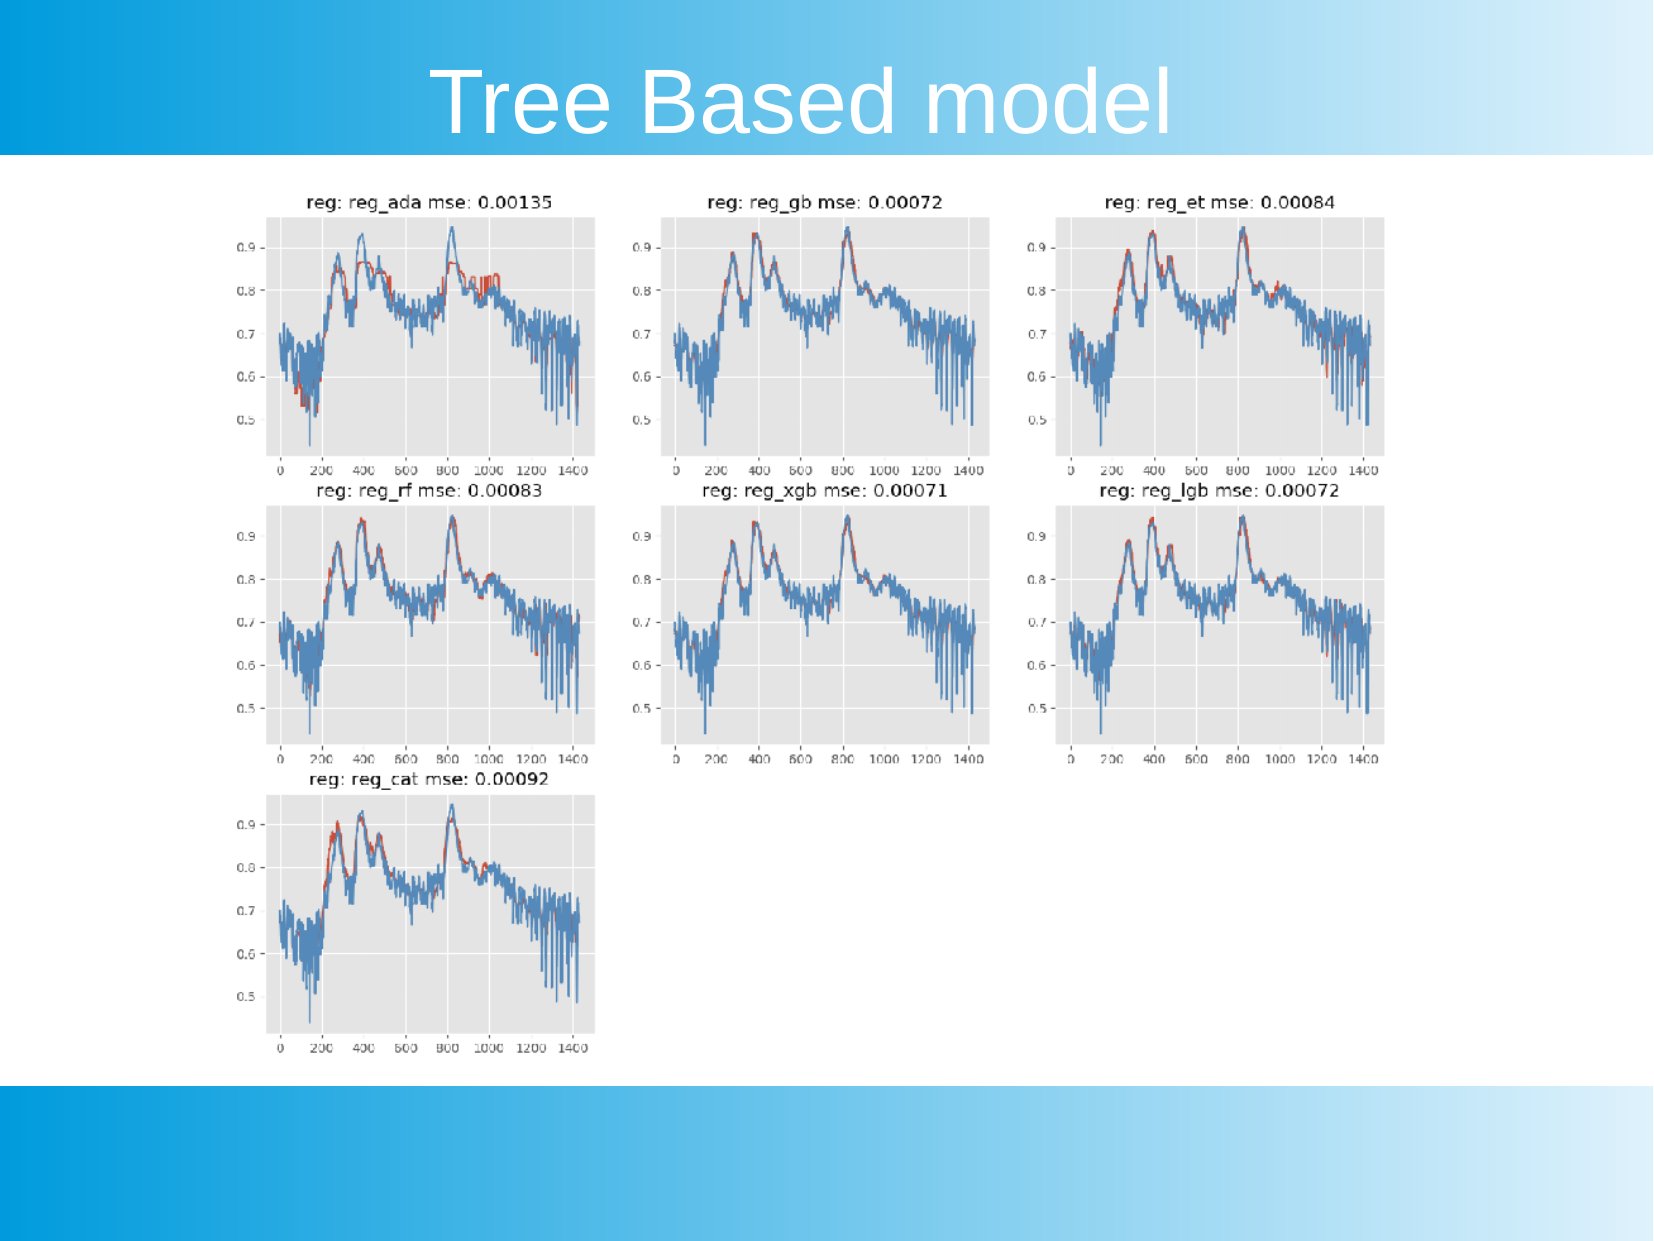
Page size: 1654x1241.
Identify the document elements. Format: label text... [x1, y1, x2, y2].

title Tree Based model [82, 49, 1571, 155]
picture [236, 177, 1406, 1063]
